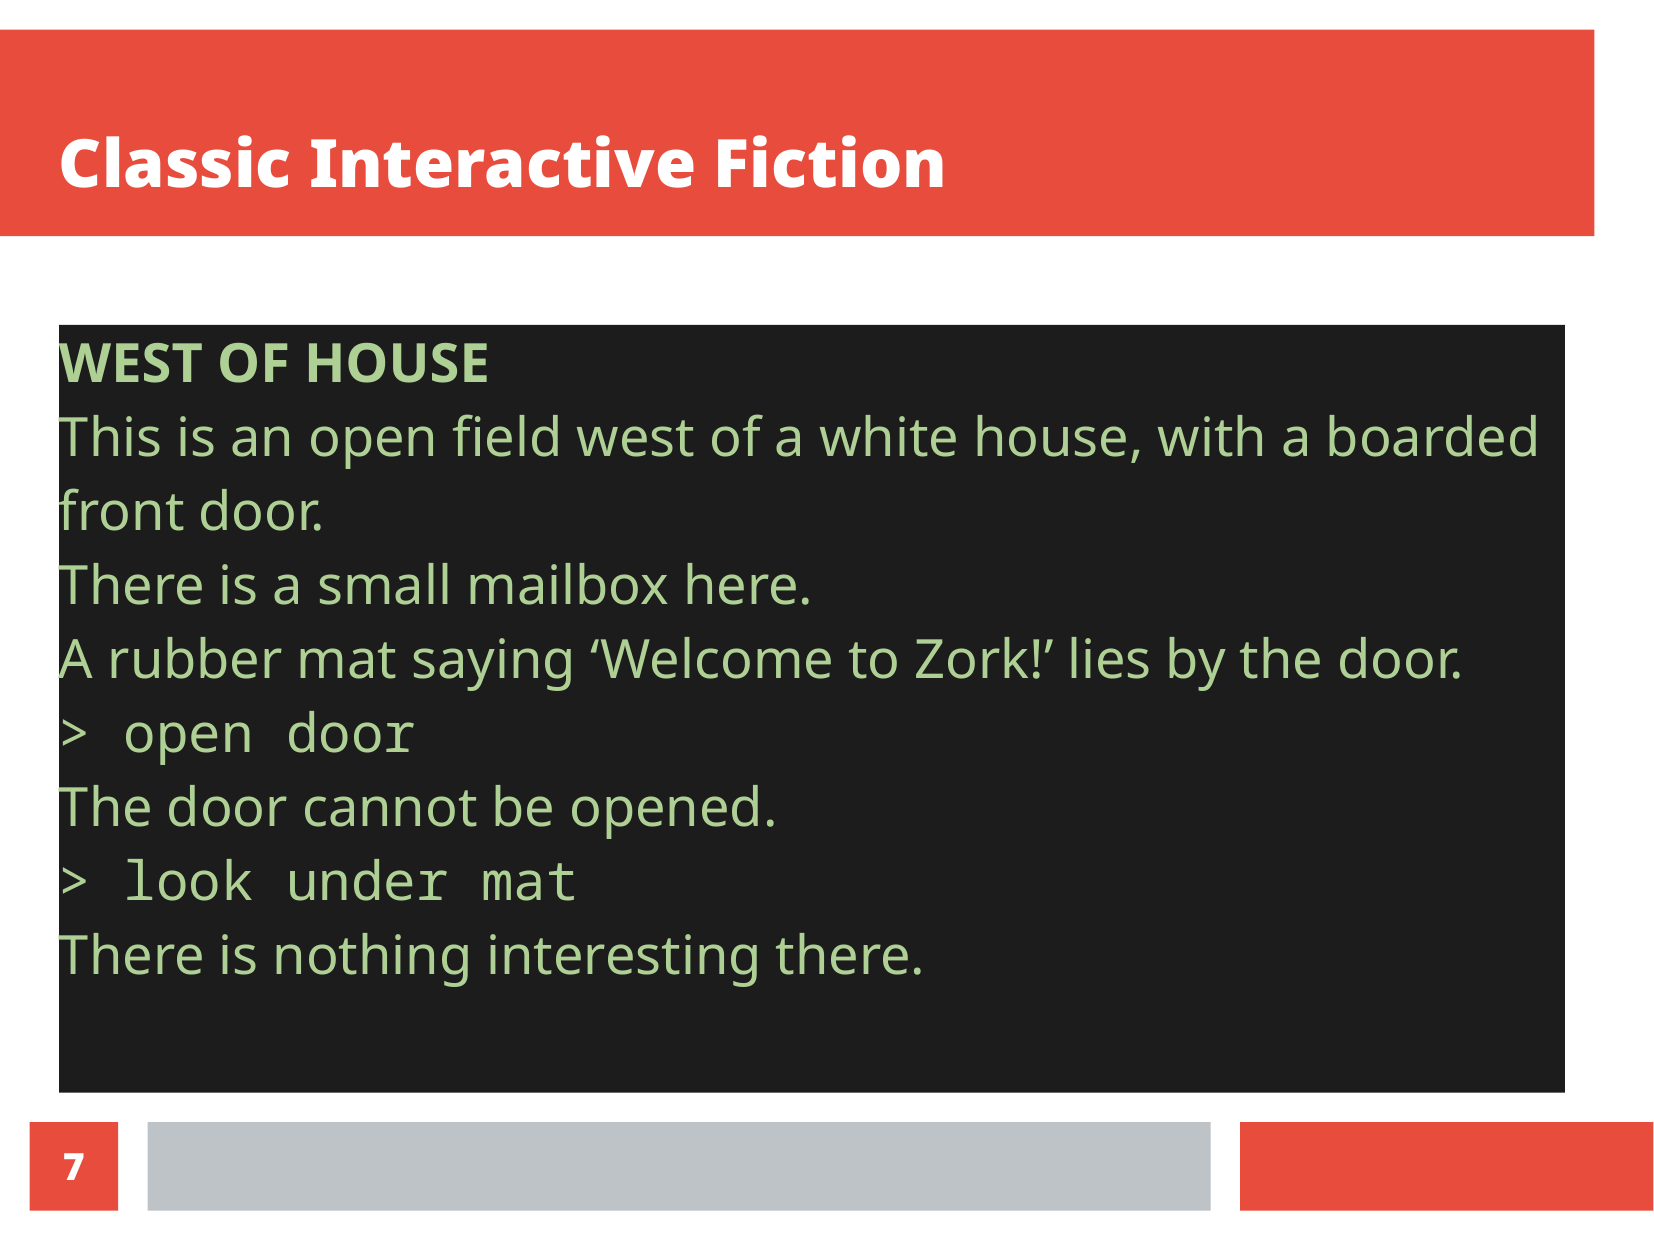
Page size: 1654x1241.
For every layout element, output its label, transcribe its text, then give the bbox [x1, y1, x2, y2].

title Classic Interactive Fiction [59, 59, 1595, 207]
subtitle WEST OF HOUSE This is an open field west of a white house, with a boarded front door. There is a small mailbox here. A rubber mat saying ‘Welcome to Zork!’ lies by the door. > open door The door cannot be opened. > look under mat There is nothing interesting there. [59, 324, 1565, 1093]
